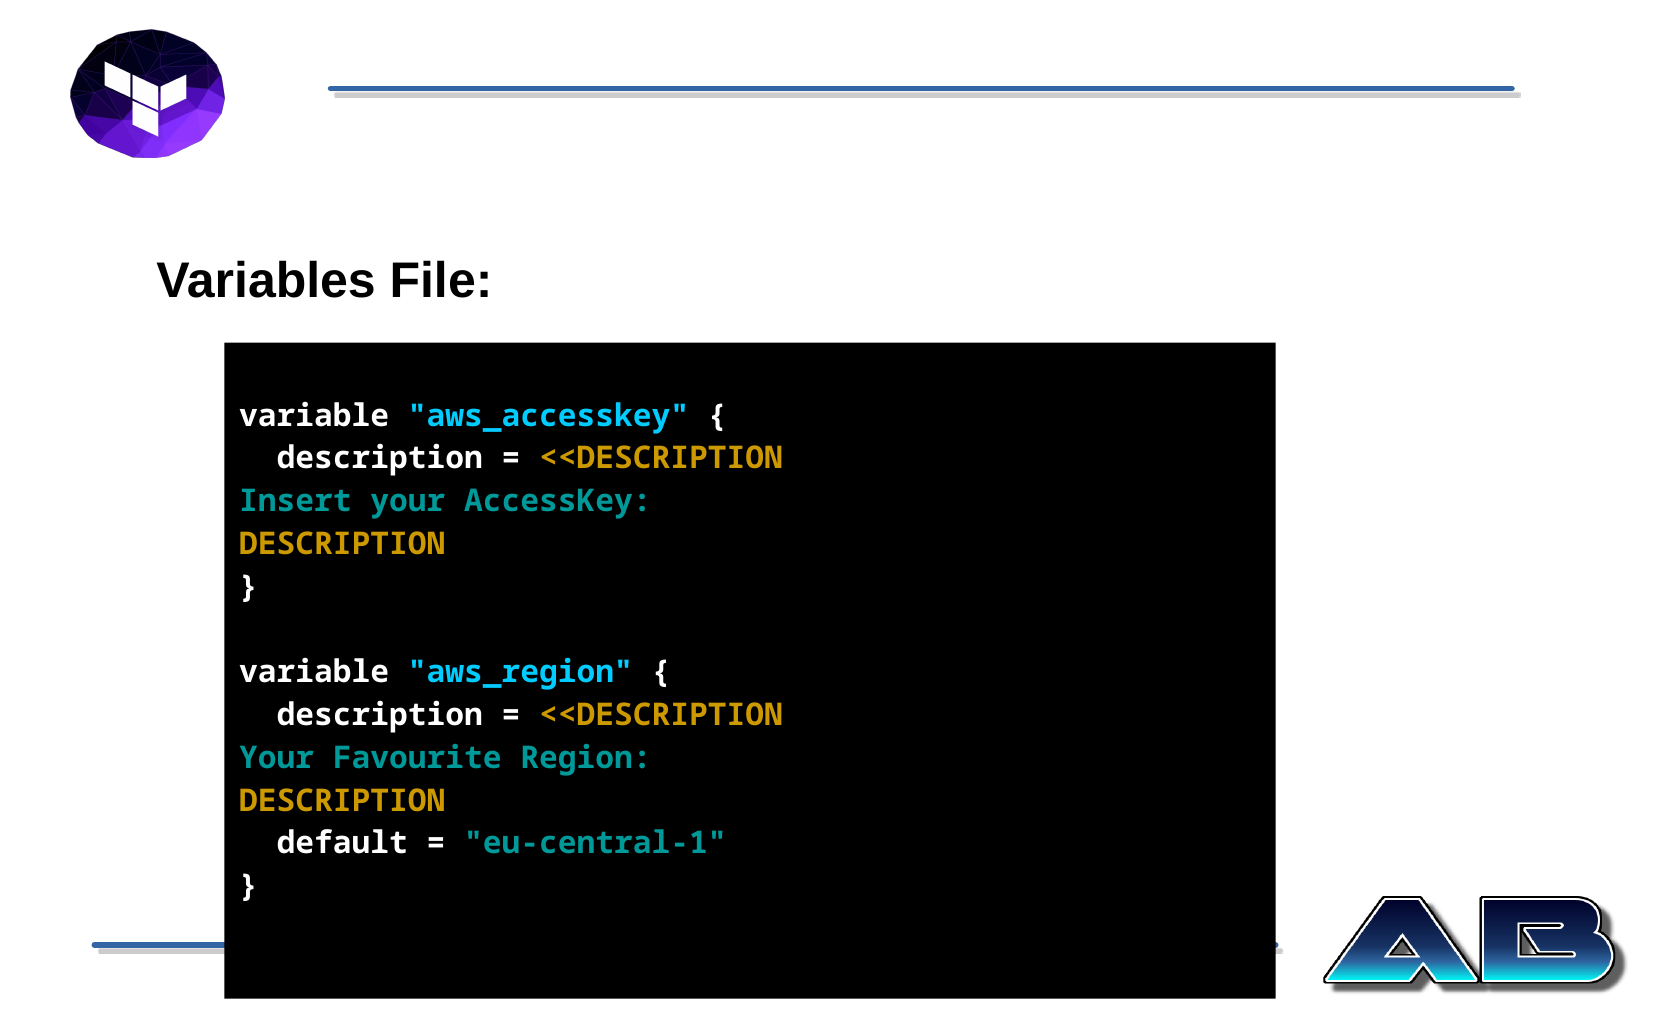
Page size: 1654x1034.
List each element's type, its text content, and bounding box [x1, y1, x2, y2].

picture [70, 29, 225, 158]
text_box Variables File: [141, 216, 1583, 822]
text_box variable "aws_accesskey" { description = <<DESCRIPTION Insert your AccessKey: DESCRIPTION } variable "aws_region" { description = <<DESCRIPTION Your Favourite Region: DESCRIPTION default = "eu-central-1" } [224, 342, 1276, 883]
picture [1322, 896, 1630, 996]
